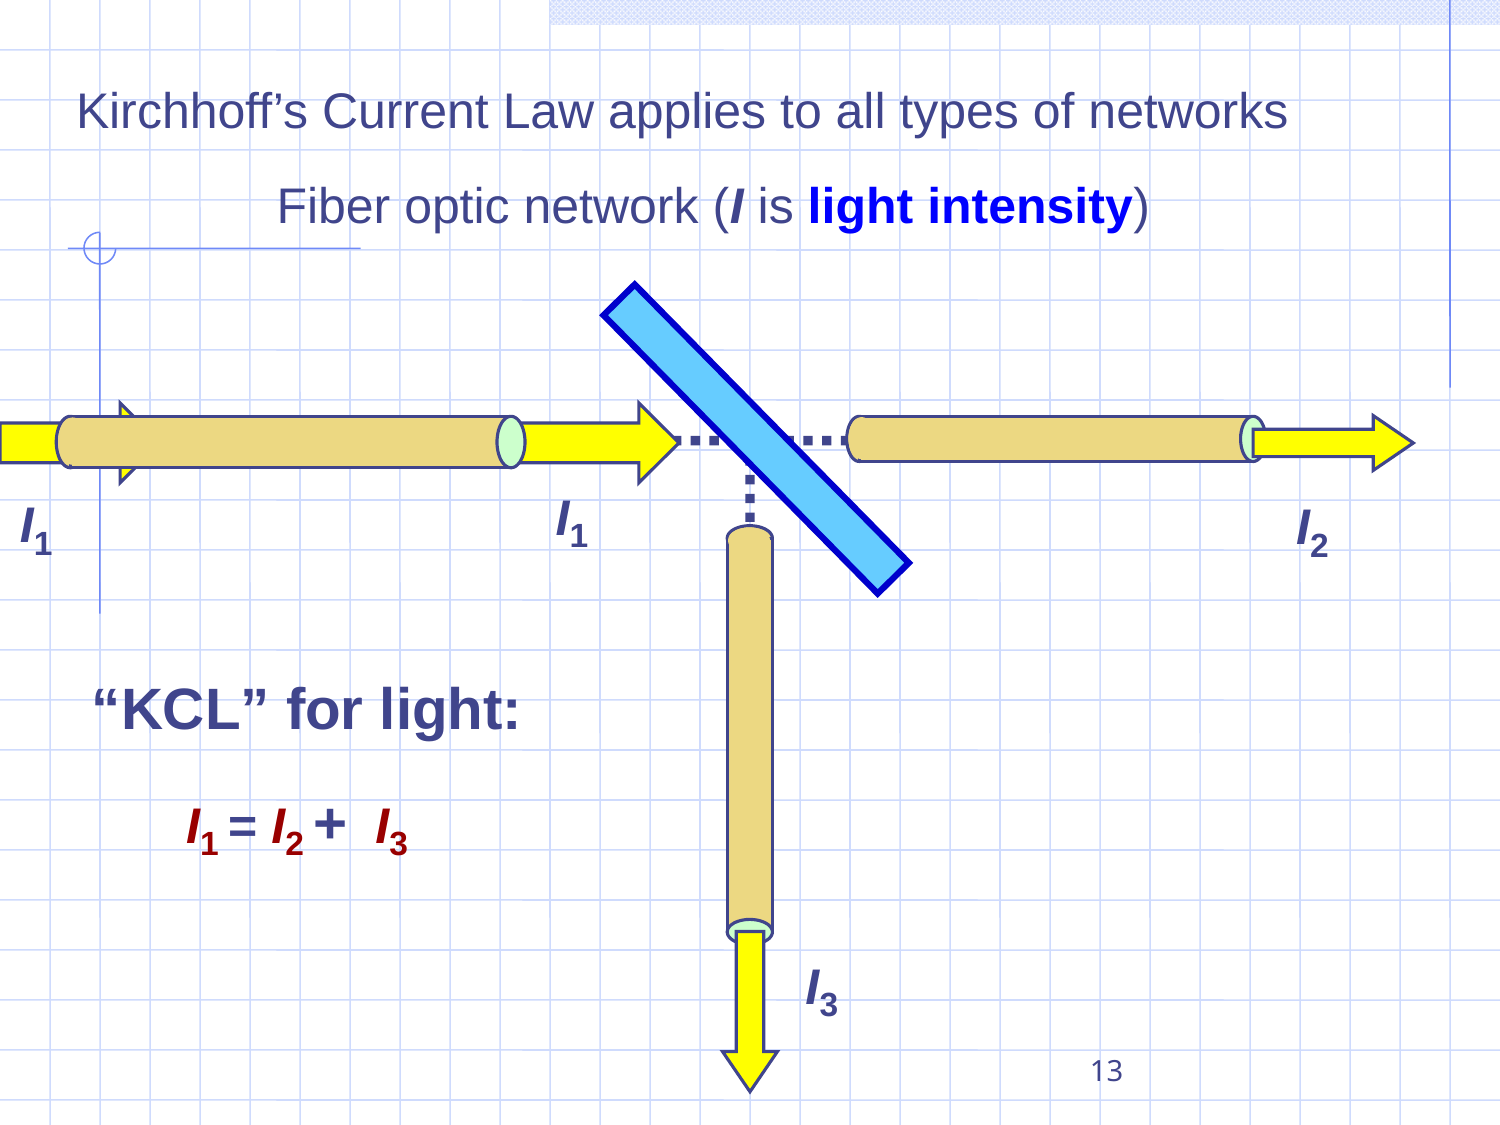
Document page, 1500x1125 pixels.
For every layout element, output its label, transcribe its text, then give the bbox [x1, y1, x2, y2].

text_box “KCL” for light: [76, 663, 539, 749]
text_box I1 [540, 477, 604, 553]
text_box [722, 525, 778, 1092]
text_box Kirchhoff’s Current Law applies to all types of networks [60, 71, 1307, 147]
text_box I3 [790, 946, 854, 1022]
text_box I2 [1281, 487, 1344, 563]
text_box Fiber optic network (I is light intensity) [261, 165, 1164, 241]
text_box [846, 415, 1414, 471]
text_box [0, 403, 679, 483]
text_box [1074, 1025, 1388, 1101]
text_box I1 [4, 485, 68, 561]
text_box I1 = I2 + I3 [171, 777, 512, 863]
text_box [603, 284, 909, 594]
